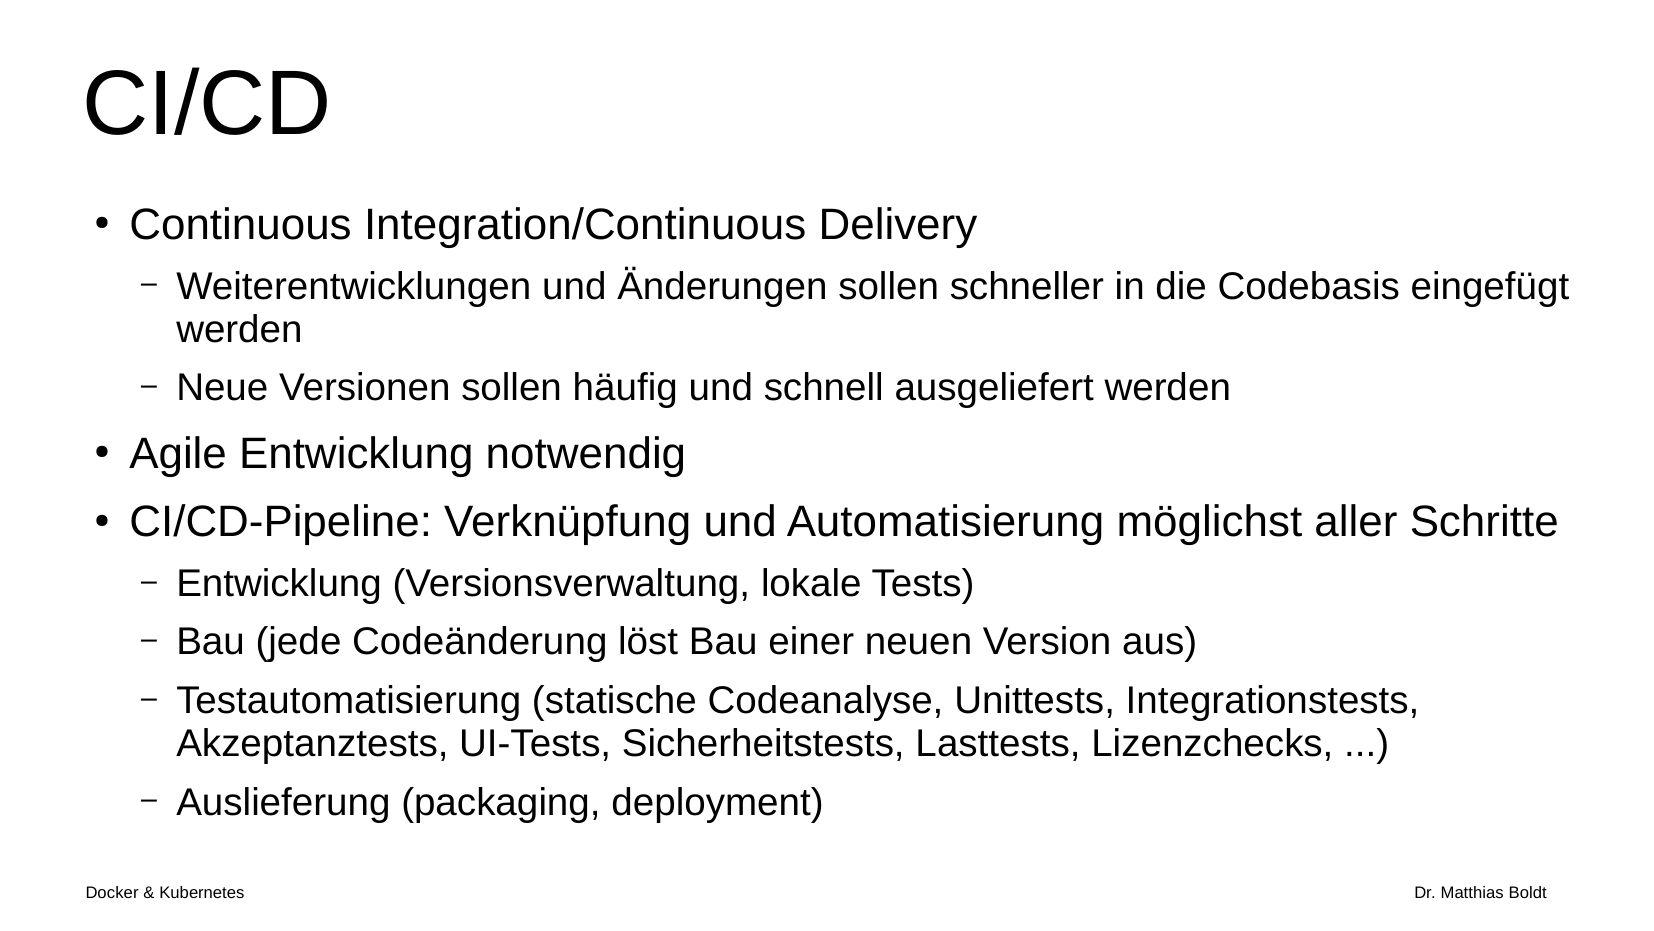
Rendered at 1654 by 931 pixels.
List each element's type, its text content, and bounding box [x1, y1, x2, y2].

list Continuous Integration/Continuous Delivery Weiterentwicklungen und Änderungen sollen schneller in die Codebasis eingefügt werden Neue Versionen sollen häufig und schnell ausgeliefert werden Agile Entwicklung notwendig CI/CD-Pipeline: Verknüpfung und Automatisierung möglichst aller Schritte Entwicklung (Versionsverwaltung, lokale Tests) Bau (jede Codeänderung löst Bau einer neuen Version aus) Testautomatisierung (statische Codeanalyse, Unittests, Integrationstests, Akzeptanztests, UI-Tests, Sicherheitstests, Lasttests, Lizenzchecks, ...) Auslieferung (packaging, deployment) [82, 199, 1571, 845]
title CI/CD [82, 0, 1619, 206]
text_box Docker & Kubernetes Dr. Matthias Boldt [70, 875, 1563, 910]
